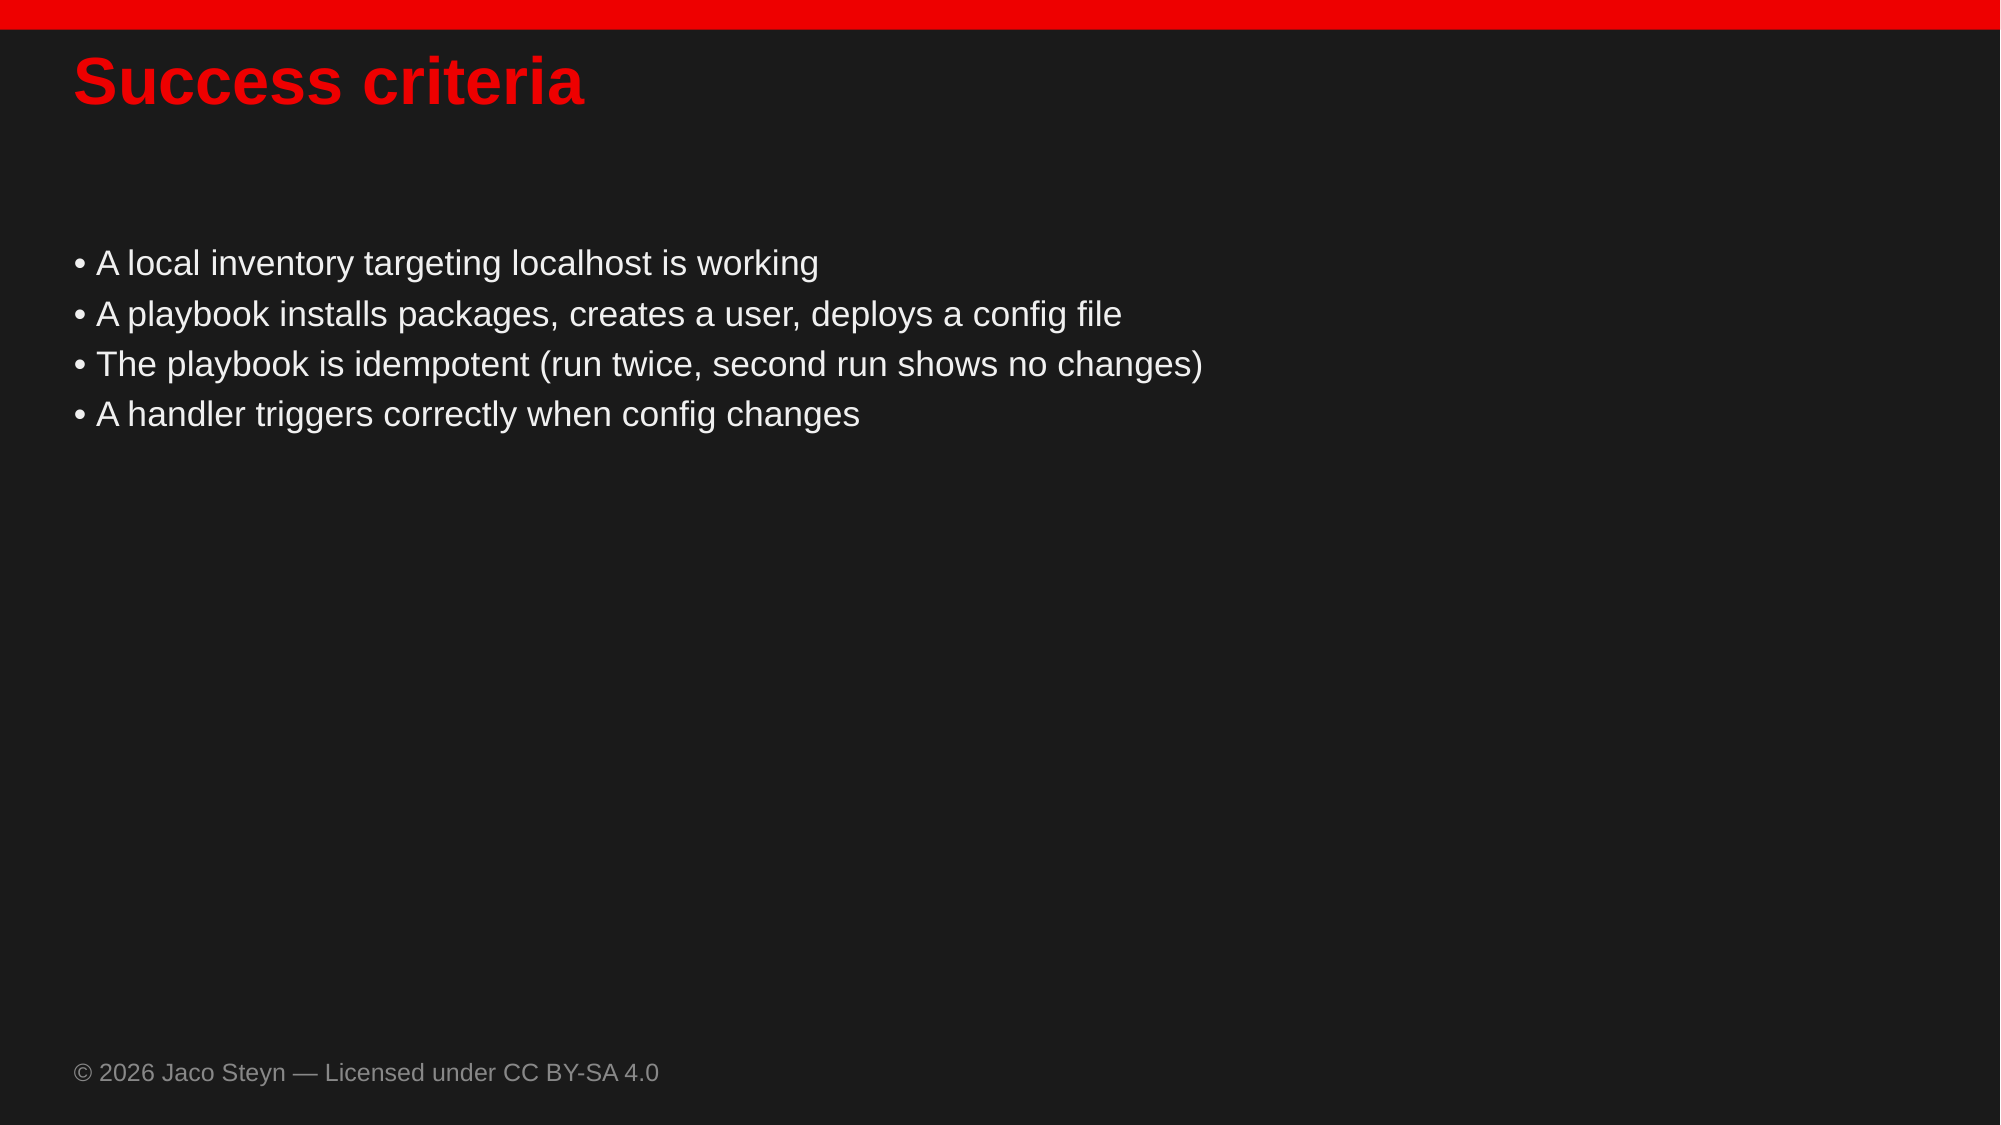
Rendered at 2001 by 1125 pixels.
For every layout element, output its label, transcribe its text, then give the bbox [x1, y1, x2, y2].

text_box • A local inventory targeting localhost is working • A playbook installs packages, creates a user, deploys a config file • The playbook is idempotent (run twice, second run shows no changes) • A handler triggers correctly when config changes [59, 236, 1942, 1037]
text_box Success criteria [59, 36, 1942, 208]
text_box [0, 0, 2001, 30]
text_box © 2026 Jaco Steyn — Licensed under CC BY-SA 4.0 [59, 1051, 1942, 1093]
